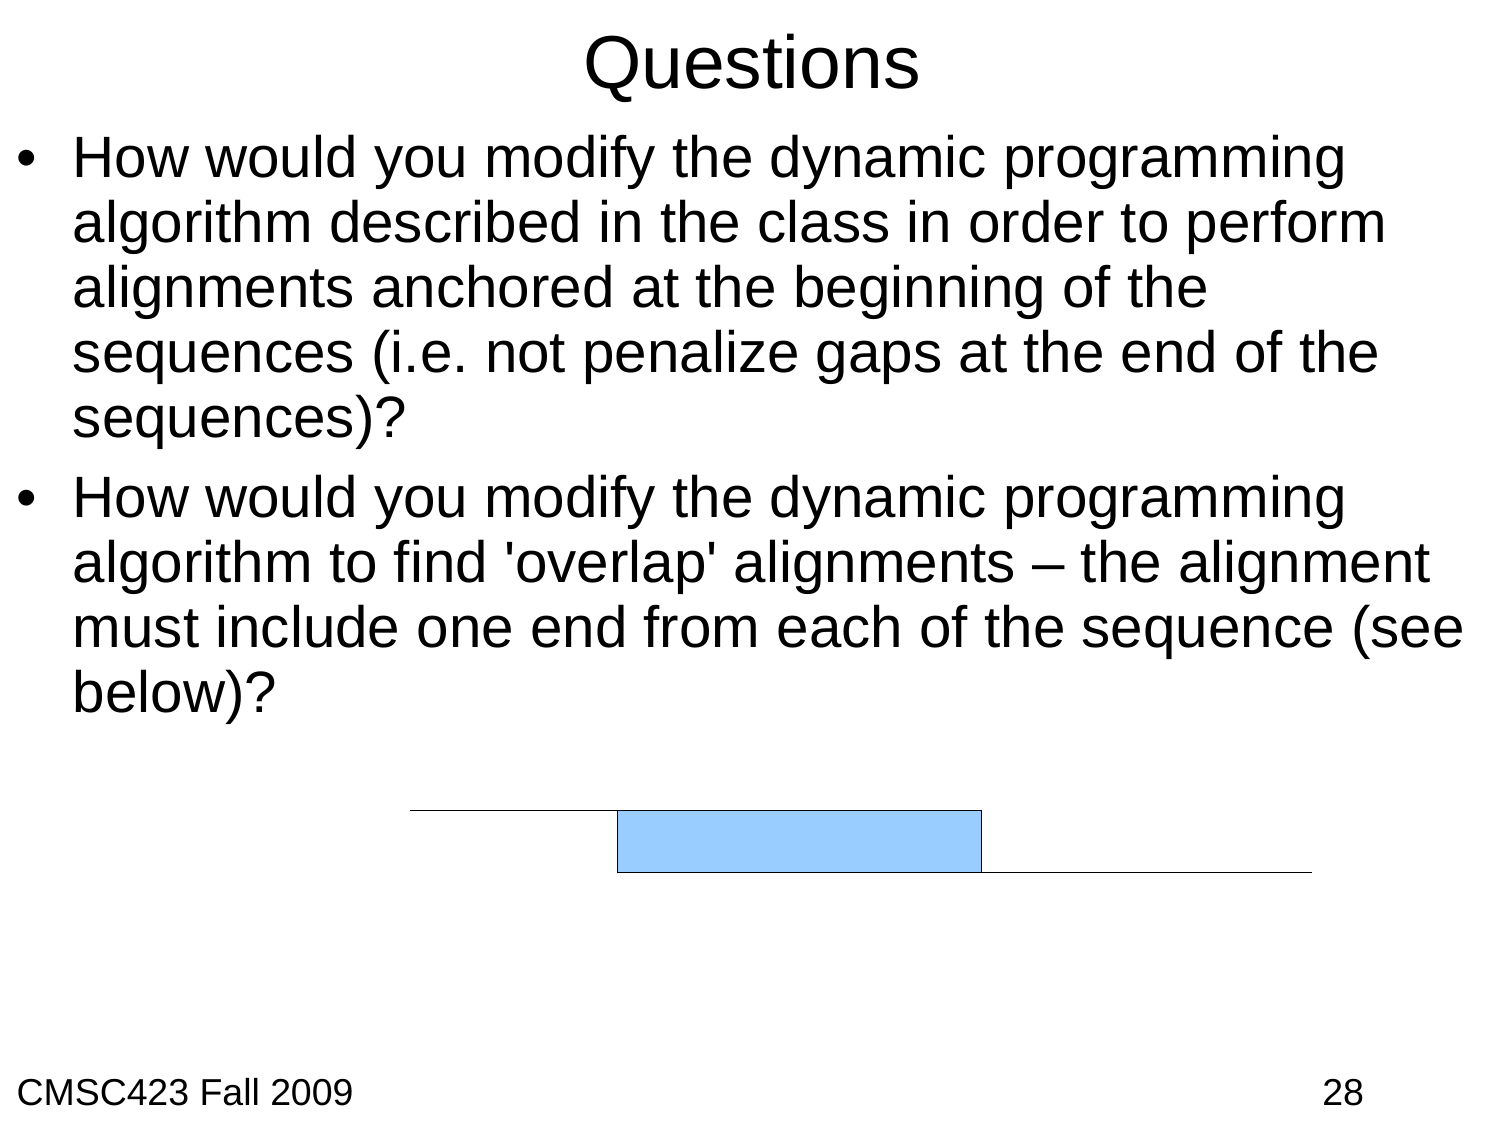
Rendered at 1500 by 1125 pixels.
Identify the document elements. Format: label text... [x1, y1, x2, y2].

title Questions [19, 9, 1485, 116]
list How would you modify the dynamic programming algorithm described in the class in order to perform alignments anchored at the beginning of the sequences (i.e. not penalize gaps at the end of the sequences)? How would you modify the dynamic programming algorithm to find 'overlap' alignments – the alignment must include one end from each of the sequence (see below)? [16, 124, 1485, 1057]
text_box [617, 810, 982, 873]
